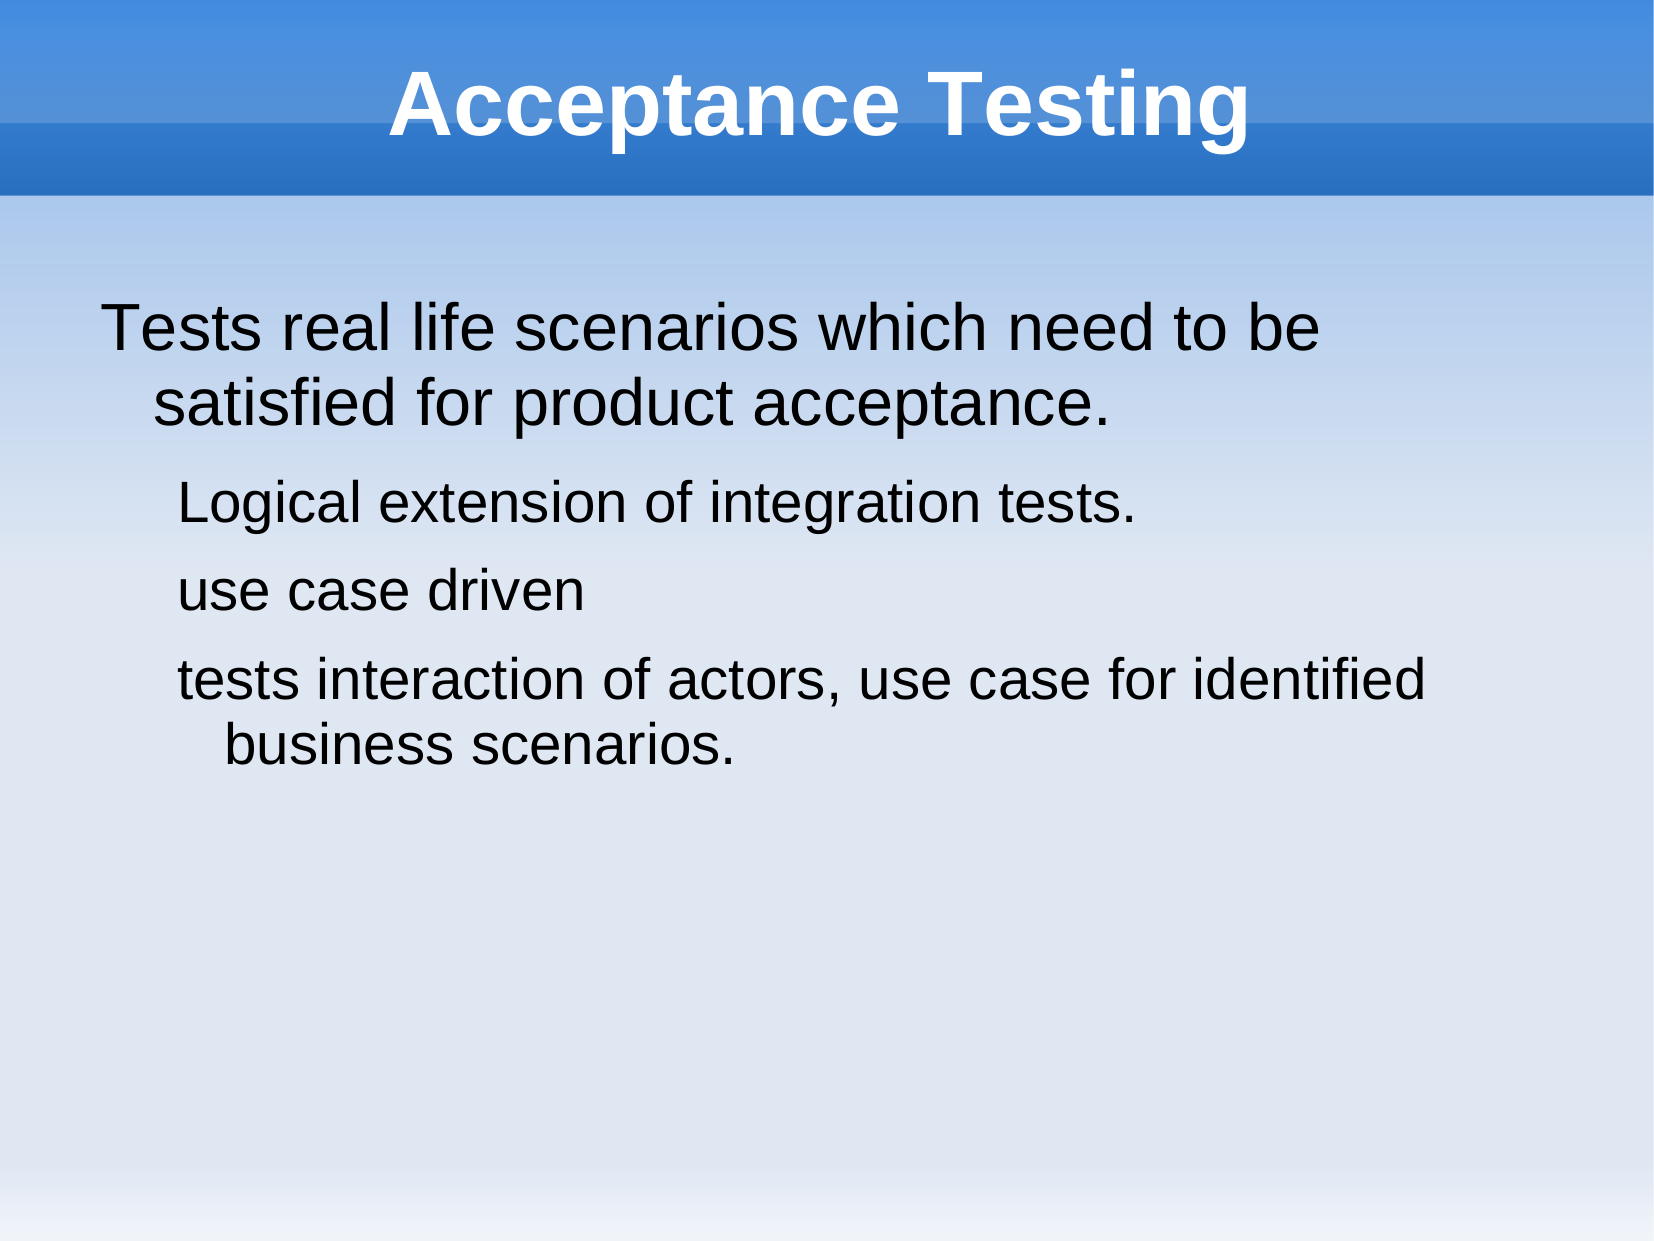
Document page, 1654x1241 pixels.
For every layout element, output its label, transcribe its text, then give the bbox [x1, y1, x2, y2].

list Tests real life scenarios which need to be satisfied for product acceptance. Logical extension of integration tests. use case driven tests interaction of actors, use case for identified business scenarios. [82, 290, 1571, 1094]
picture [0, 0, 1654, 1241]
title Acceptance Testing [76, 7, 1565, 200]
